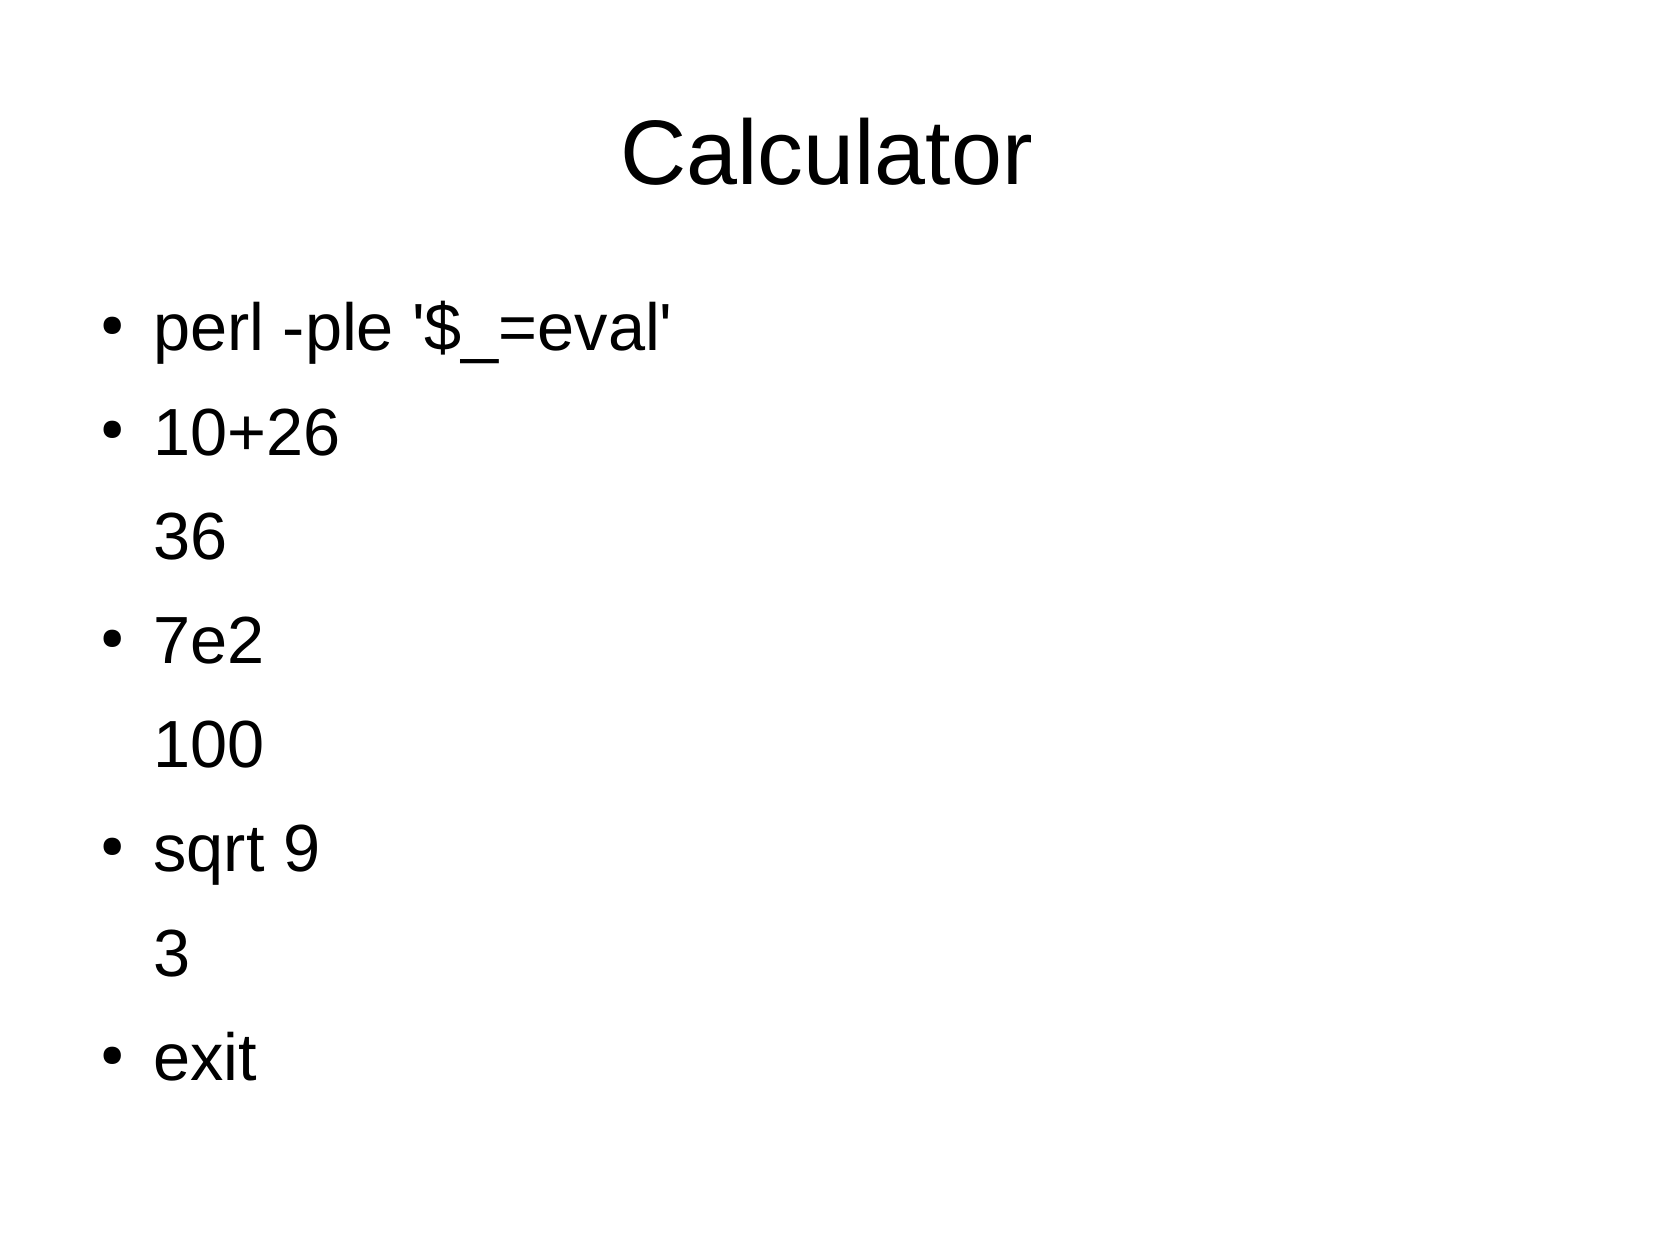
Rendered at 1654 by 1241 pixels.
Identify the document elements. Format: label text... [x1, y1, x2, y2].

list perl -ple '$_=eval' 10+26 36 7e2 100 sqrt 9 3 exit [82, 290, 1571, 1109]
title Calculator [82, 49, 1571, 257]
